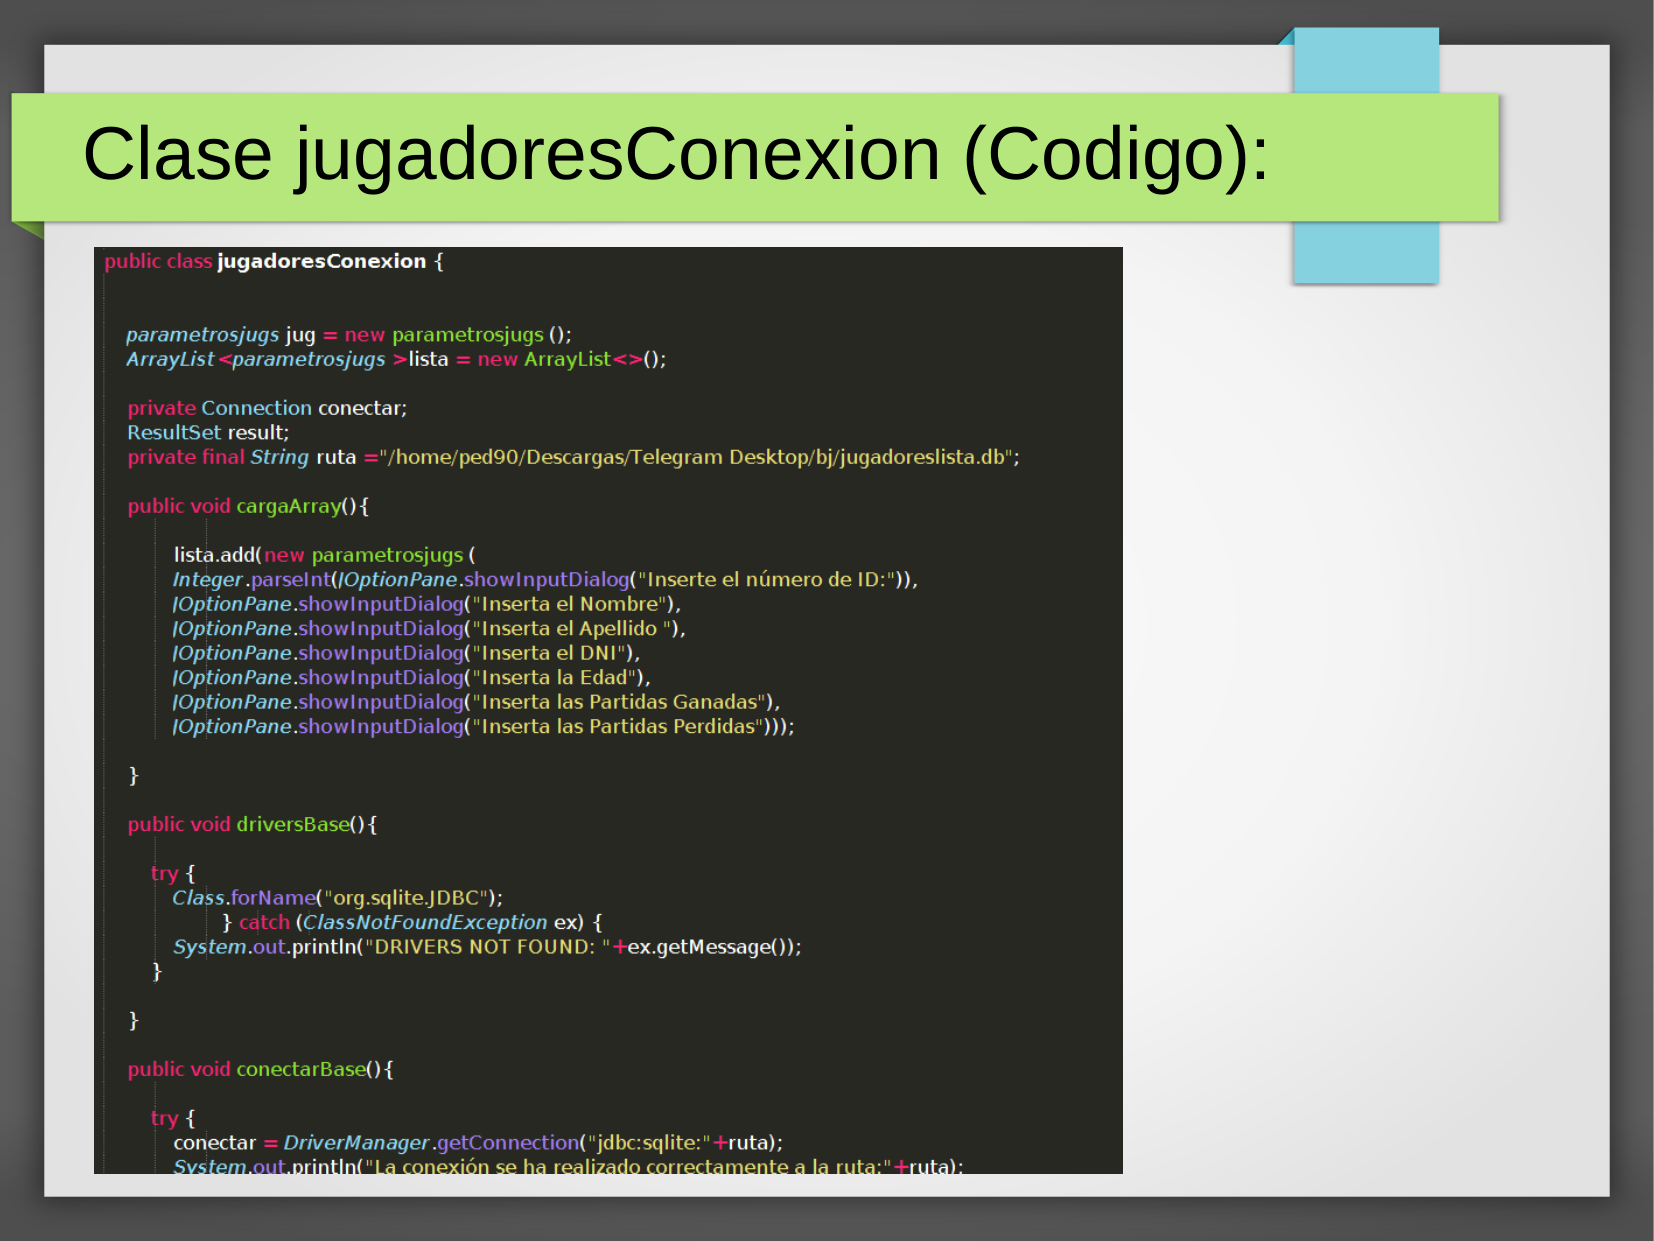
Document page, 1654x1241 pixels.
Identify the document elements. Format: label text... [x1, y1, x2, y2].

picture [0, 0, 1654, 1241]
title Clase jugadoresConexion (Codigo): [82, 69, 1312, 238]
